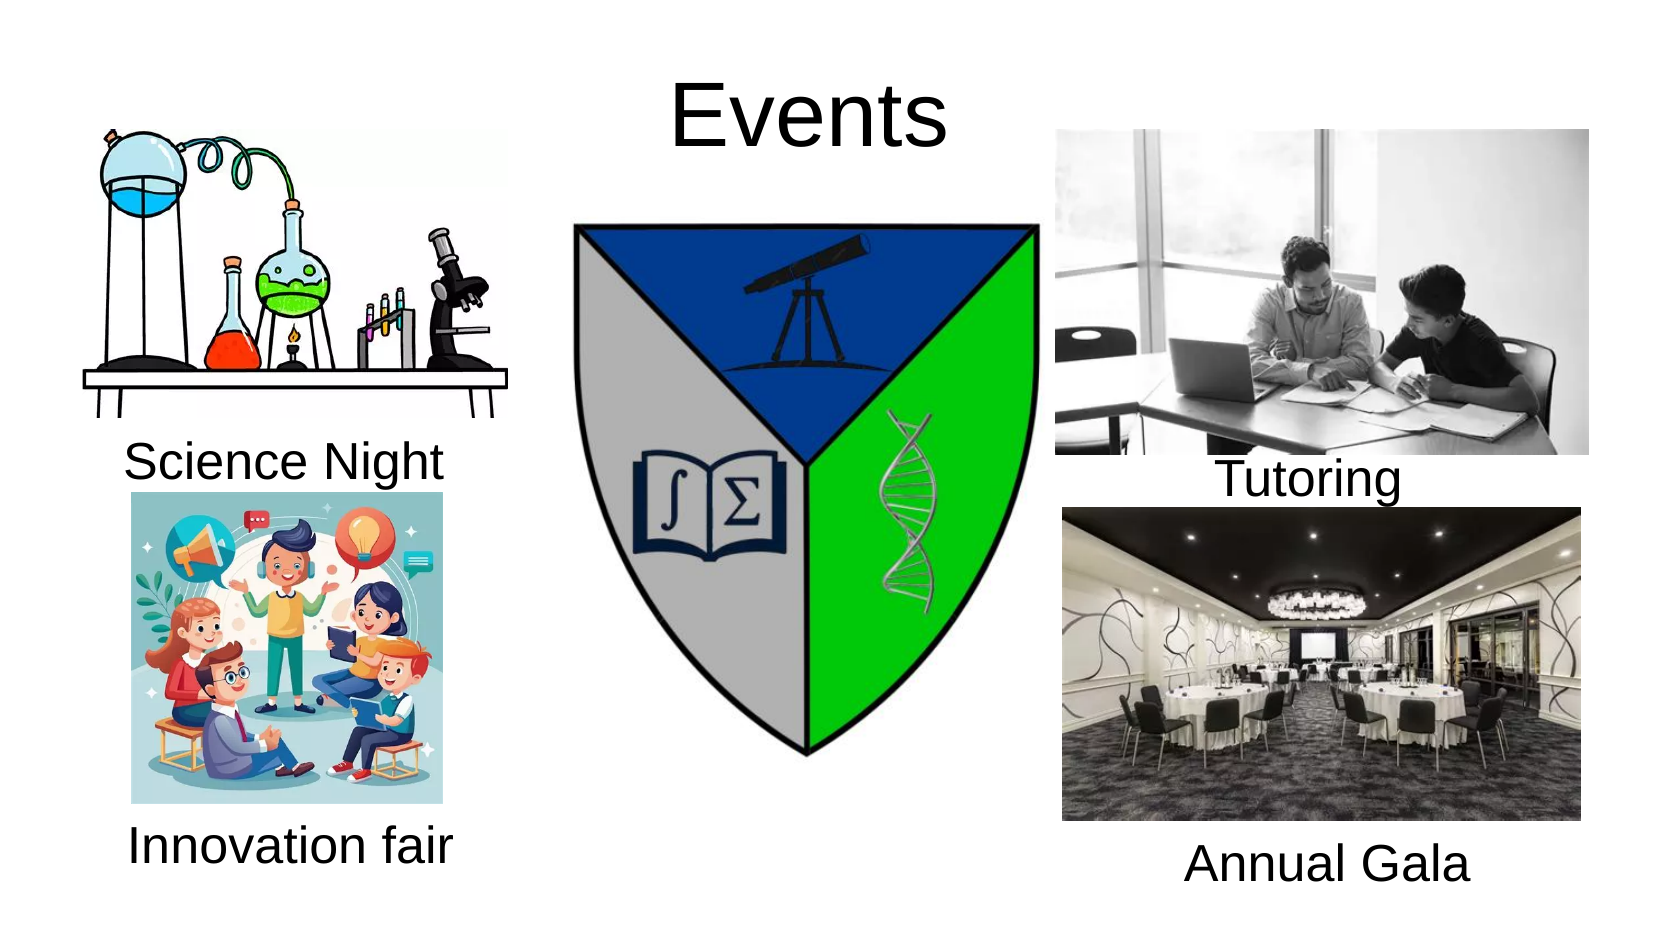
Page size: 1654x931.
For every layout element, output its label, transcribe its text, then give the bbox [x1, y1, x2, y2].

text_box Annual Gala [1169, 826, 1485, 900]
text_box Tutoring [1198, 455, 1418, 507]
text_box Science Night [108, 425, 502, 499]
picture [82, 129, 1589, 821]
picture [131, 492, 443, 804]
text_box Innovation fair [112, 809, 520, 931]
title Events [64, 37, 1554, 193]
